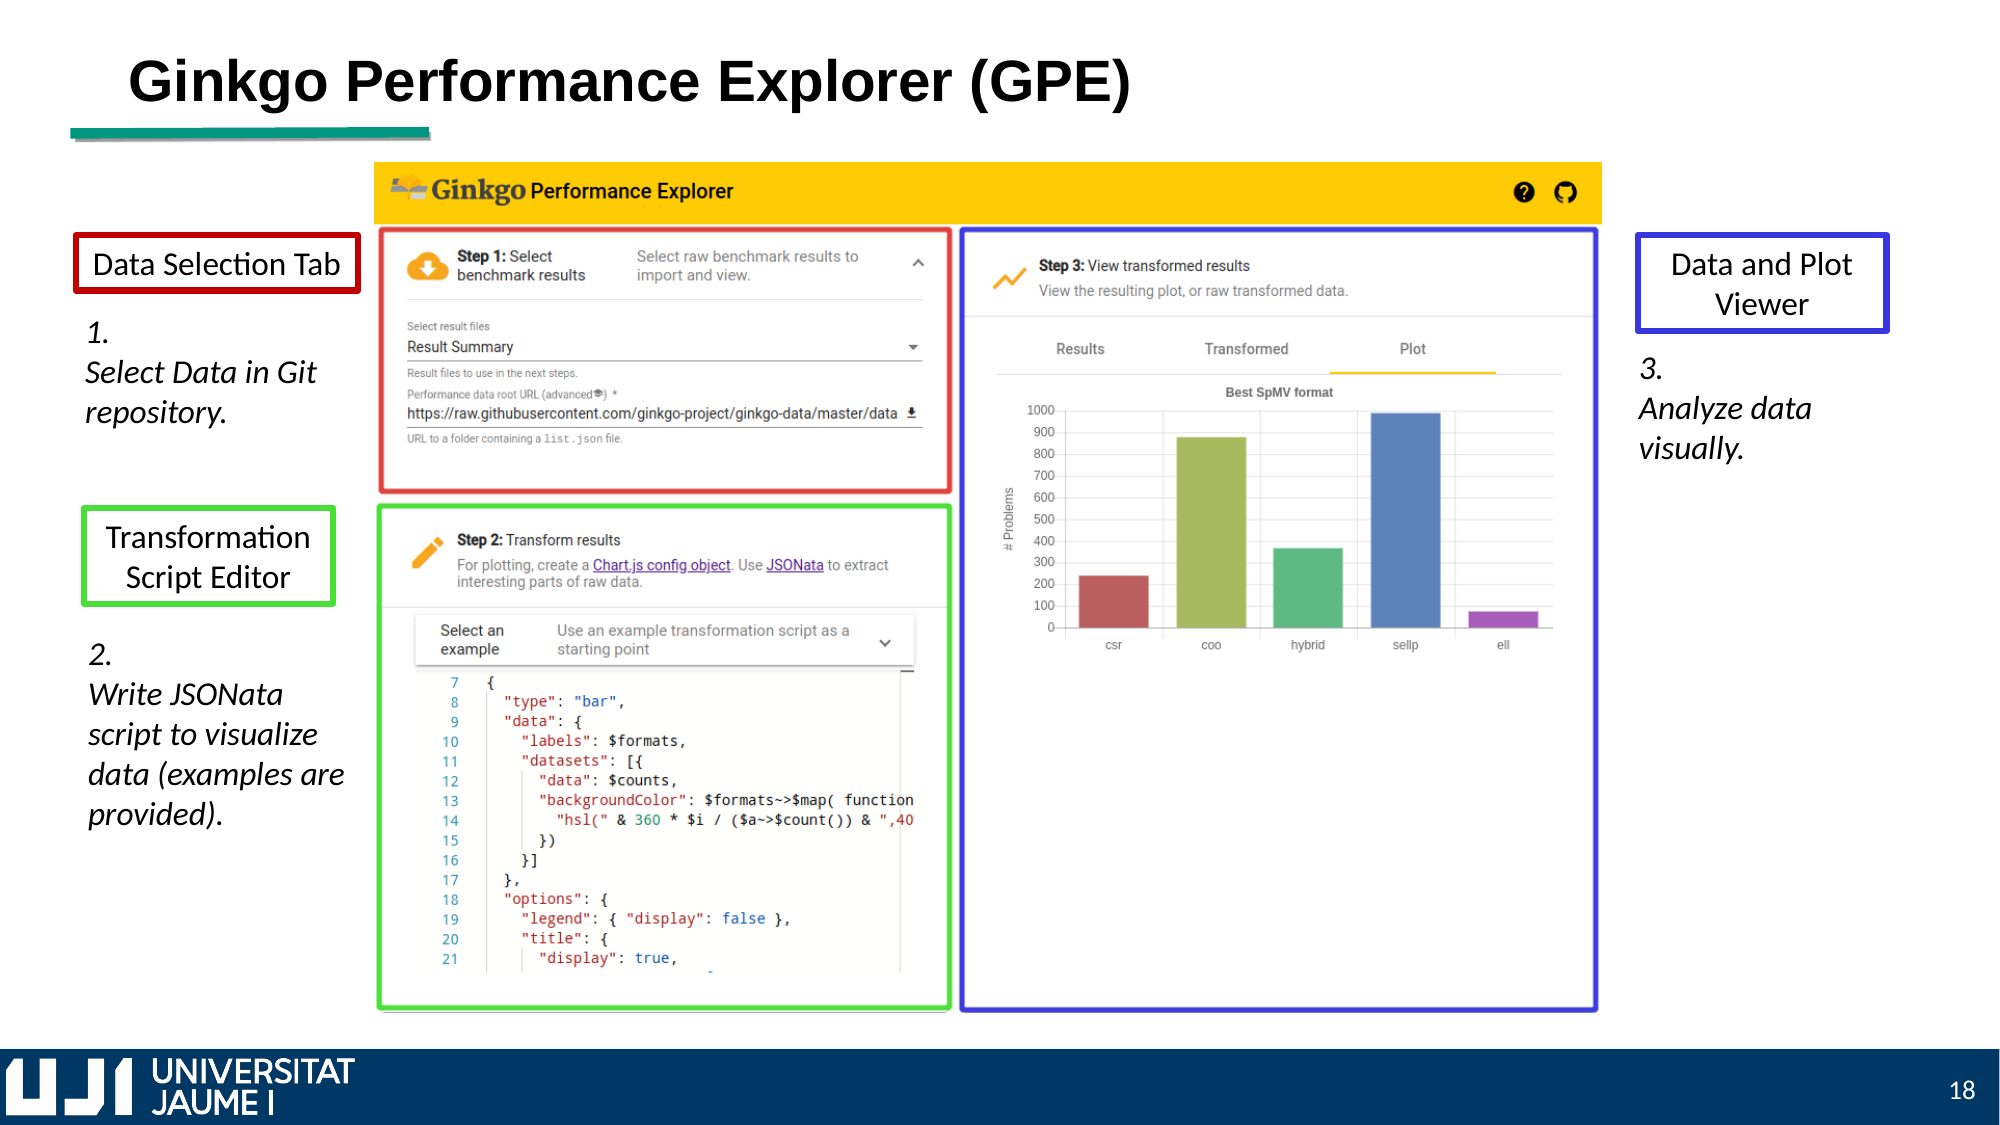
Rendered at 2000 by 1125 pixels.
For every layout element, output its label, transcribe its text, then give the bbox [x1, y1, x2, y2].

text_box Transformation Script Editor [84, 507, 333, 604]
picture [0, 1049, 2000, 1125]
picture [374, 162, 1602, 1013]
text_box Ginkgo Performance Explorer (GPE) [113, 0, 1768, 196]
text_box 1. Select Data in Git repository. [70, 302, 358, 439]
text_box 2. Write JSONata script to visualize data (examples are provided). [73, 624, 361, 842]
text_box 3. Analyze data visually. [1623, 338, 1925, 516]
text_box Data Selection Tab [76, 235, 358, 291]
text_box Data and Plot Viewer [1637, 235, 1887, 331]
slide_number <number> [1871, 1057, 1991, 1125]
